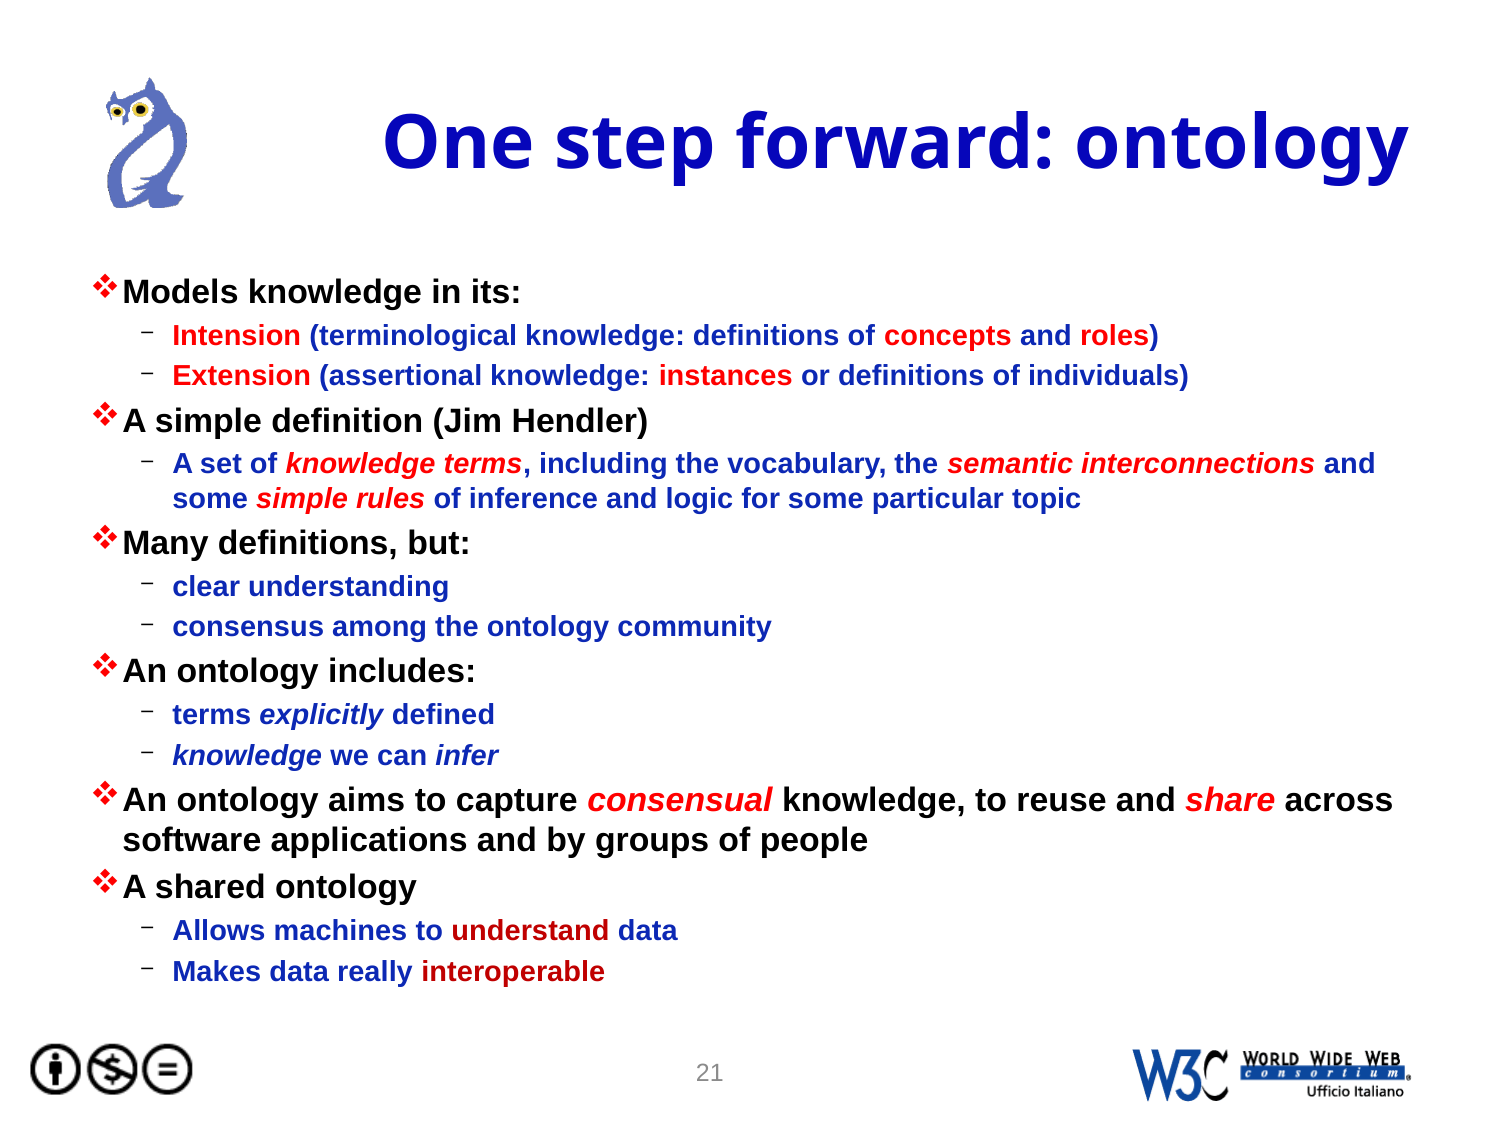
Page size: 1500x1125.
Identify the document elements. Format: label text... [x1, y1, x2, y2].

picture [106, 77, 189, 211]
slide_number <number> [680, 1041, 761, 1102]
picture [15, 1022, 205, 1106]
title One step forward: ontology [75, 45, 1425, 233]
picture [1132, 1049, 1412, 1102]
list Models knowledge in its: Intension (terminological knowledge: definitions of concepts and roles) Extension (assertional knowledge: instances or definitions of individuals) A simple definition (Jim Hendler) A set of knowledge terms, including the vocabulary, the semantic interconnections and some simple rules of inference and logic for some particular topic Many definitions, but: clear understanding consensus among the ontology community An ontology includes: terms explicitly defined knowledge we can infer An ontology aims to capture consensual knowledge, to reuse and share across software applications and by groups of people A shared ontology Allows machines to understand data Makes data really interoperable [75, 262, 1425, 1005]
